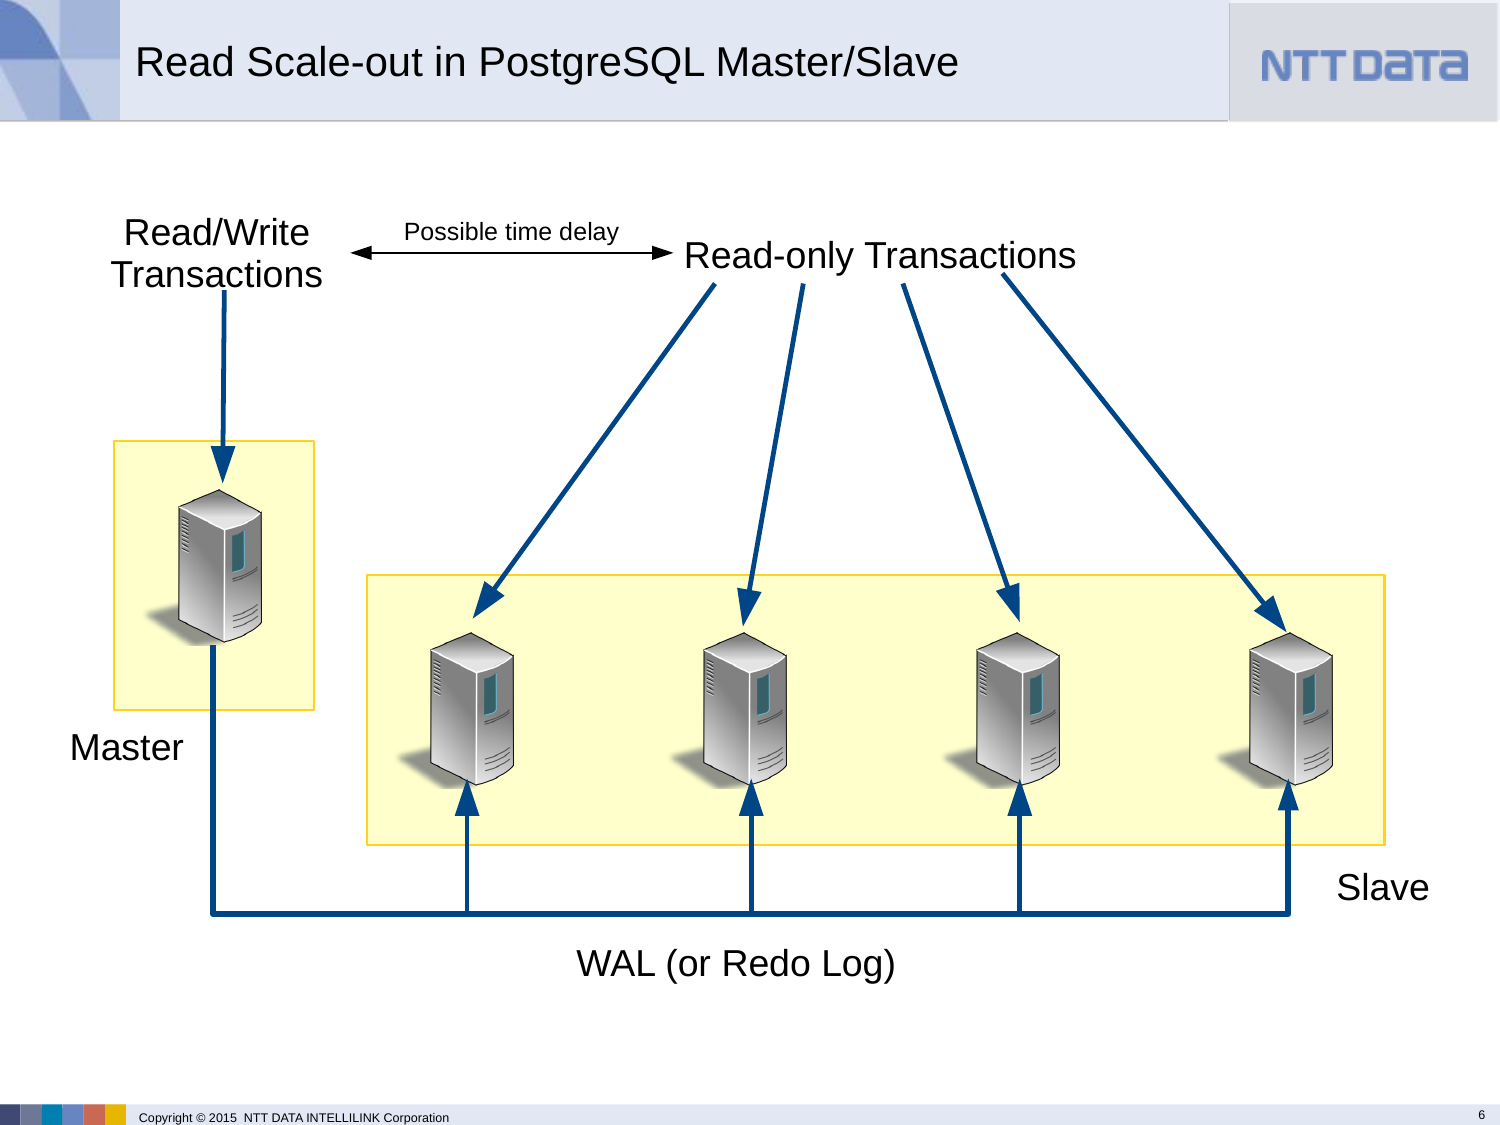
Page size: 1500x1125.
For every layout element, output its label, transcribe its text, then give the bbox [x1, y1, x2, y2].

text_box WAL (or Redo Log) [495, 935, 977, 998]
picture [0, 0, 120, 120]
picture [1262, 50, 1468, 81]
picture [938, 632, 1060, 789]
picture [140, 489, 262, 646]
picture [392, 632, 514, 789]
text_box Read-only Transactions [486, 227, 1275, 284]
text_box Master [47, 719, 207, 783]
text_box Read/Write Transactions [83, 203, 351, 302]
picture [1211, 632, 1333, 789]
picture [665, 632, 787, 789]
title Read Scale-out in PostgreSQL Master/Slave [120, 0, 1241, 120]
text_box [367, 574, 1285, 845]
text_box Possible time delay [357, 210, 666, 253]
text_box [1245, 574, 1385, 845]
text_box Slave [1303, 859, 1463, 922]
text_box [113, 440, 315, 711]
